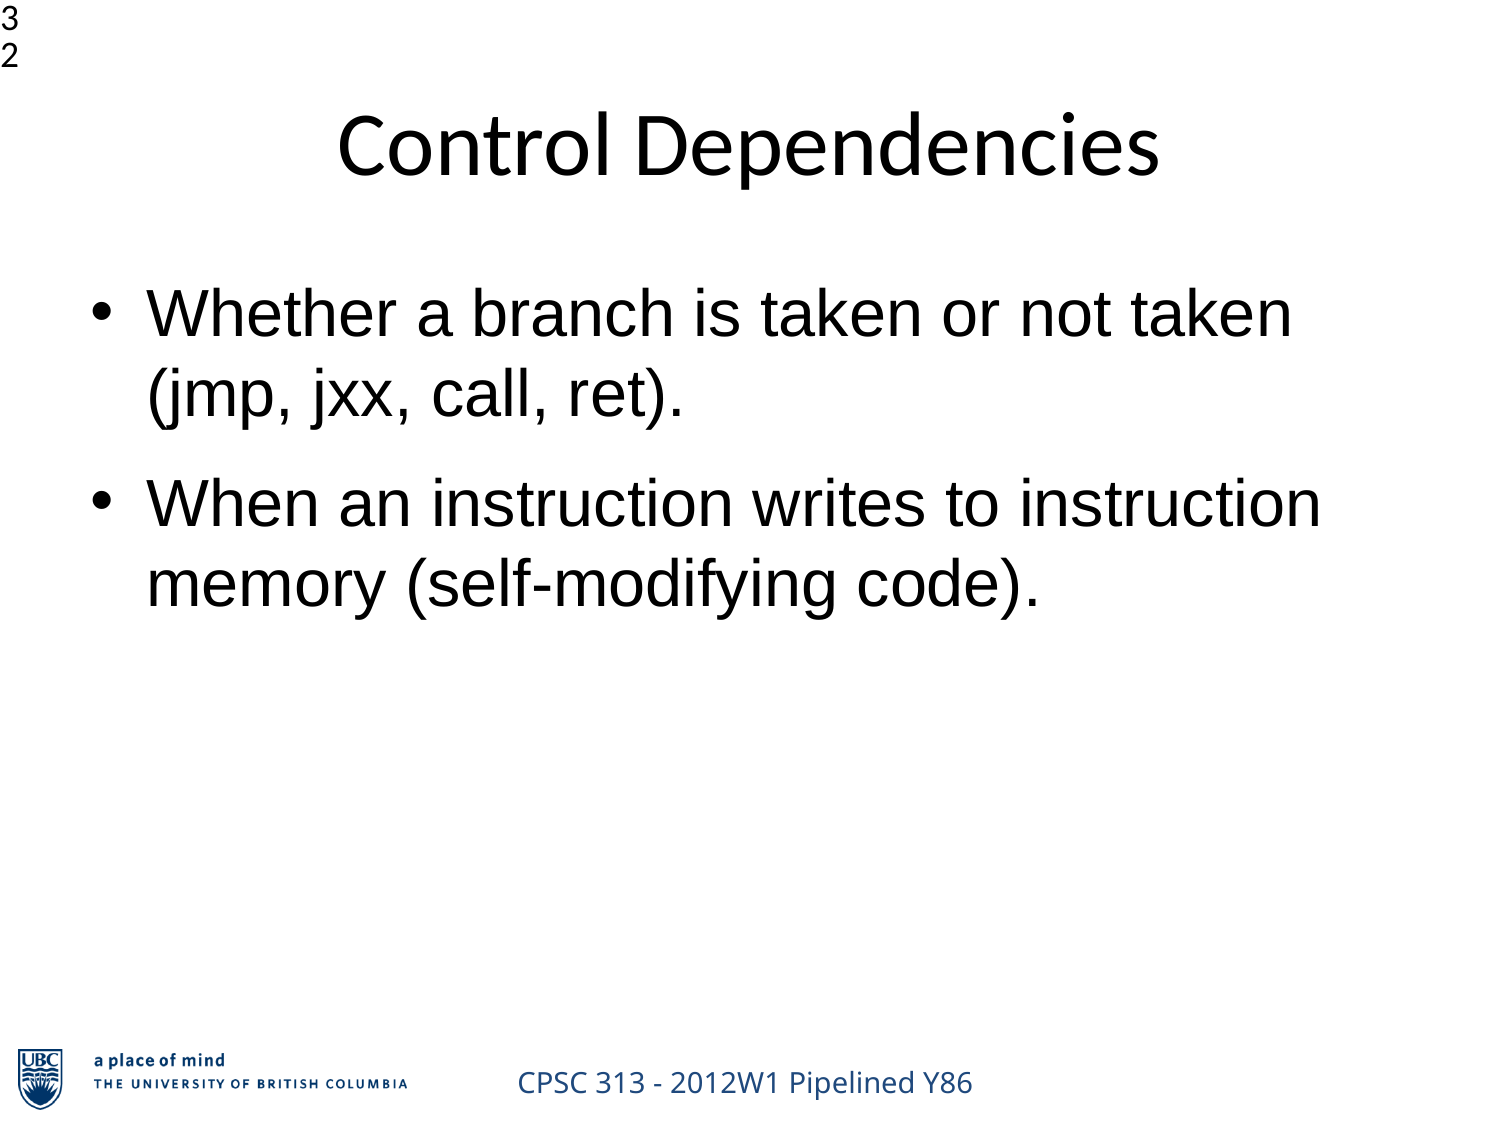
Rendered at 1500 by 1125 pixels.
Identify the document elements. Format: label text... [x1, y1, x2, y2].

picture [18, 1049, 407, 1110]
list Whether a branch is taken or not taken (jmp, jxx, call, ret). When an instruction writes to instruction memory (self-modifying code). [75, 262, 1425, 1005]
title Control Dependencies [75, 45, 1425, 233]
